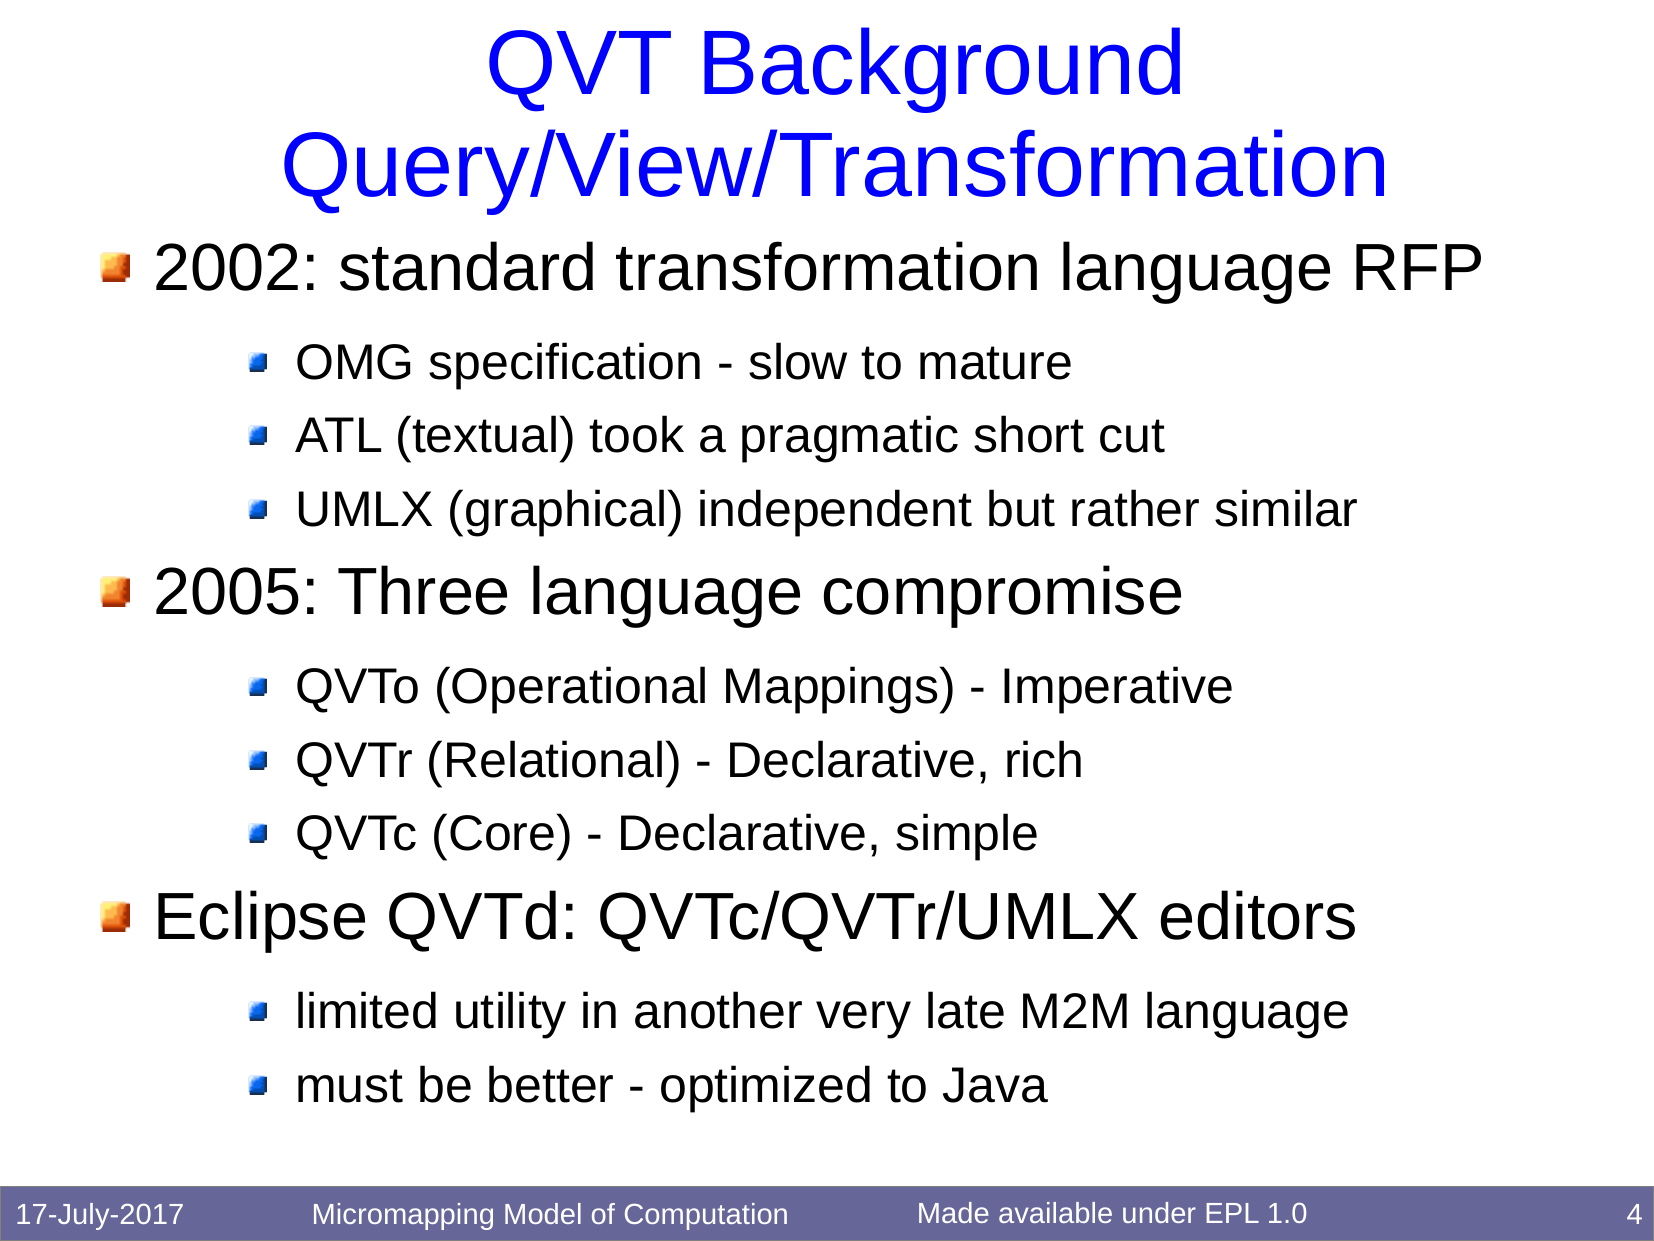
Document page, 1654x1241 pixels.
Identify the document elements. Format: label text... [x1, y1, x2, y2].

list 2002: standard transformation language RFP OMG specification - slow to mature ATL (textual) took a pragmatic short cut UMLX (graphical) independent but rather similar 2005: Three language compromise QVTo (Operational Mappings) - Imperative QVTr (Relational) - Declarative, rich QVTc (Core) - Declarative, simple Eclipse QVTd: QVTc/QVTr/UMLX editors limited utility in another very late M2M language must be better - optimized to Java [82, 229, 1571, 1113]
title QVT Background Query/View/Transformation [92, 10, 1581, 218]
